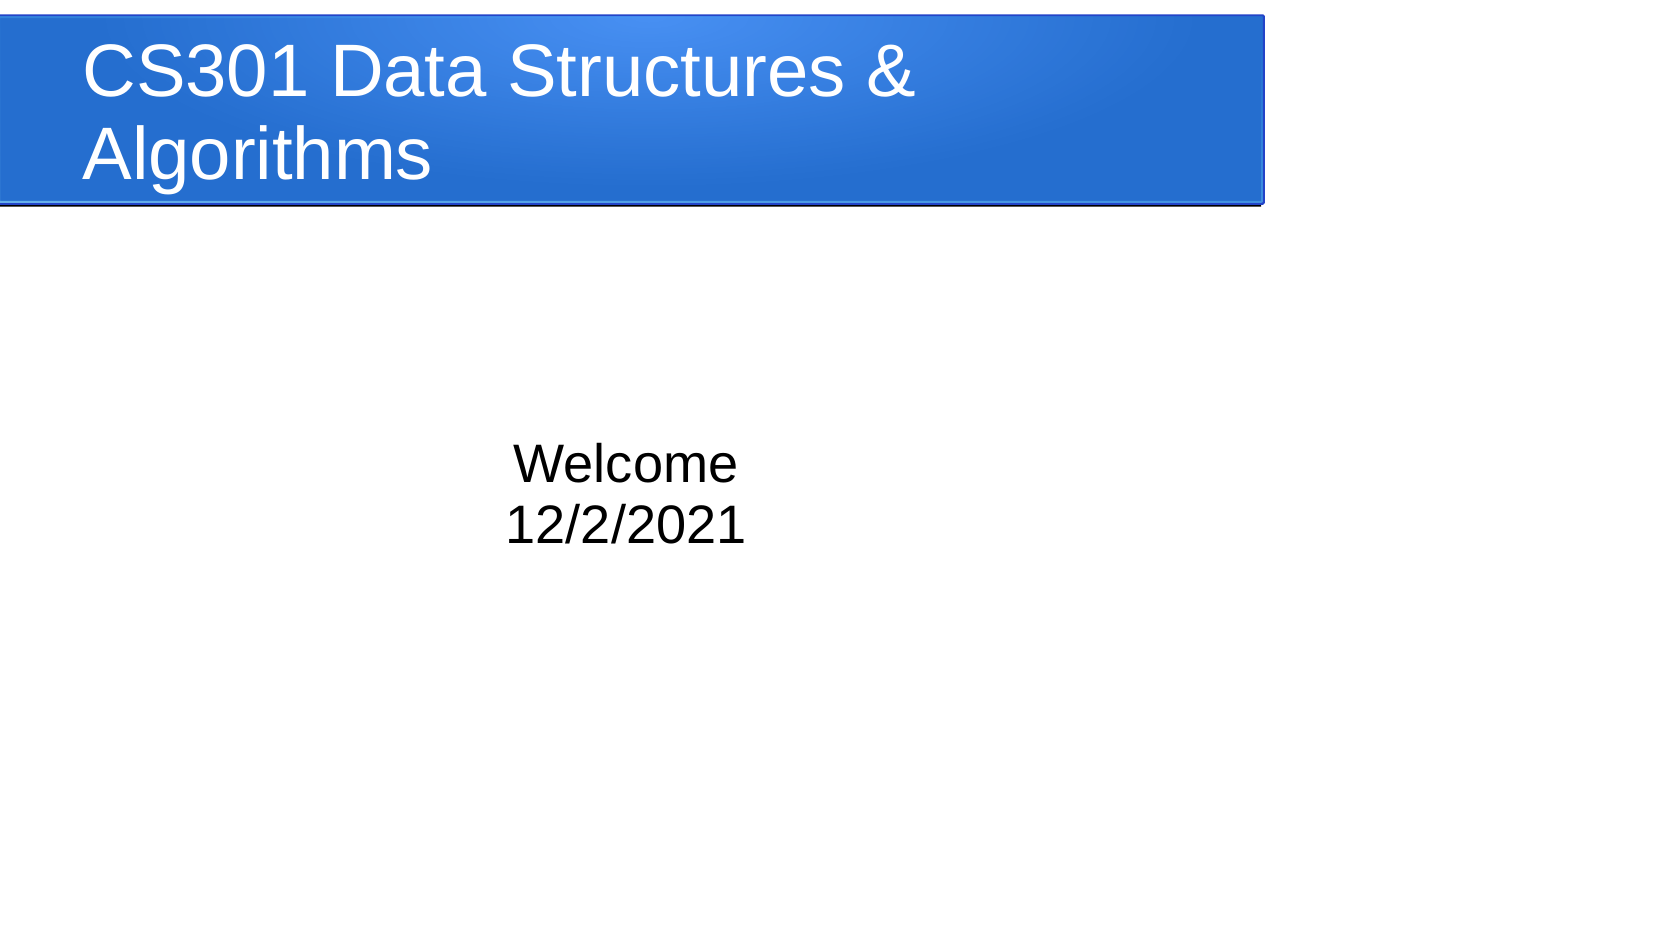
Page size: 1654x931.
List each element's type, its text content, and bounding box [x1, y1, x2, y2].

title CS301 Data Structures & Algorithms [82, 29, 1235, 196]
subtitle Welcome 12/2/2021 [82, 224, 1171, 764]
